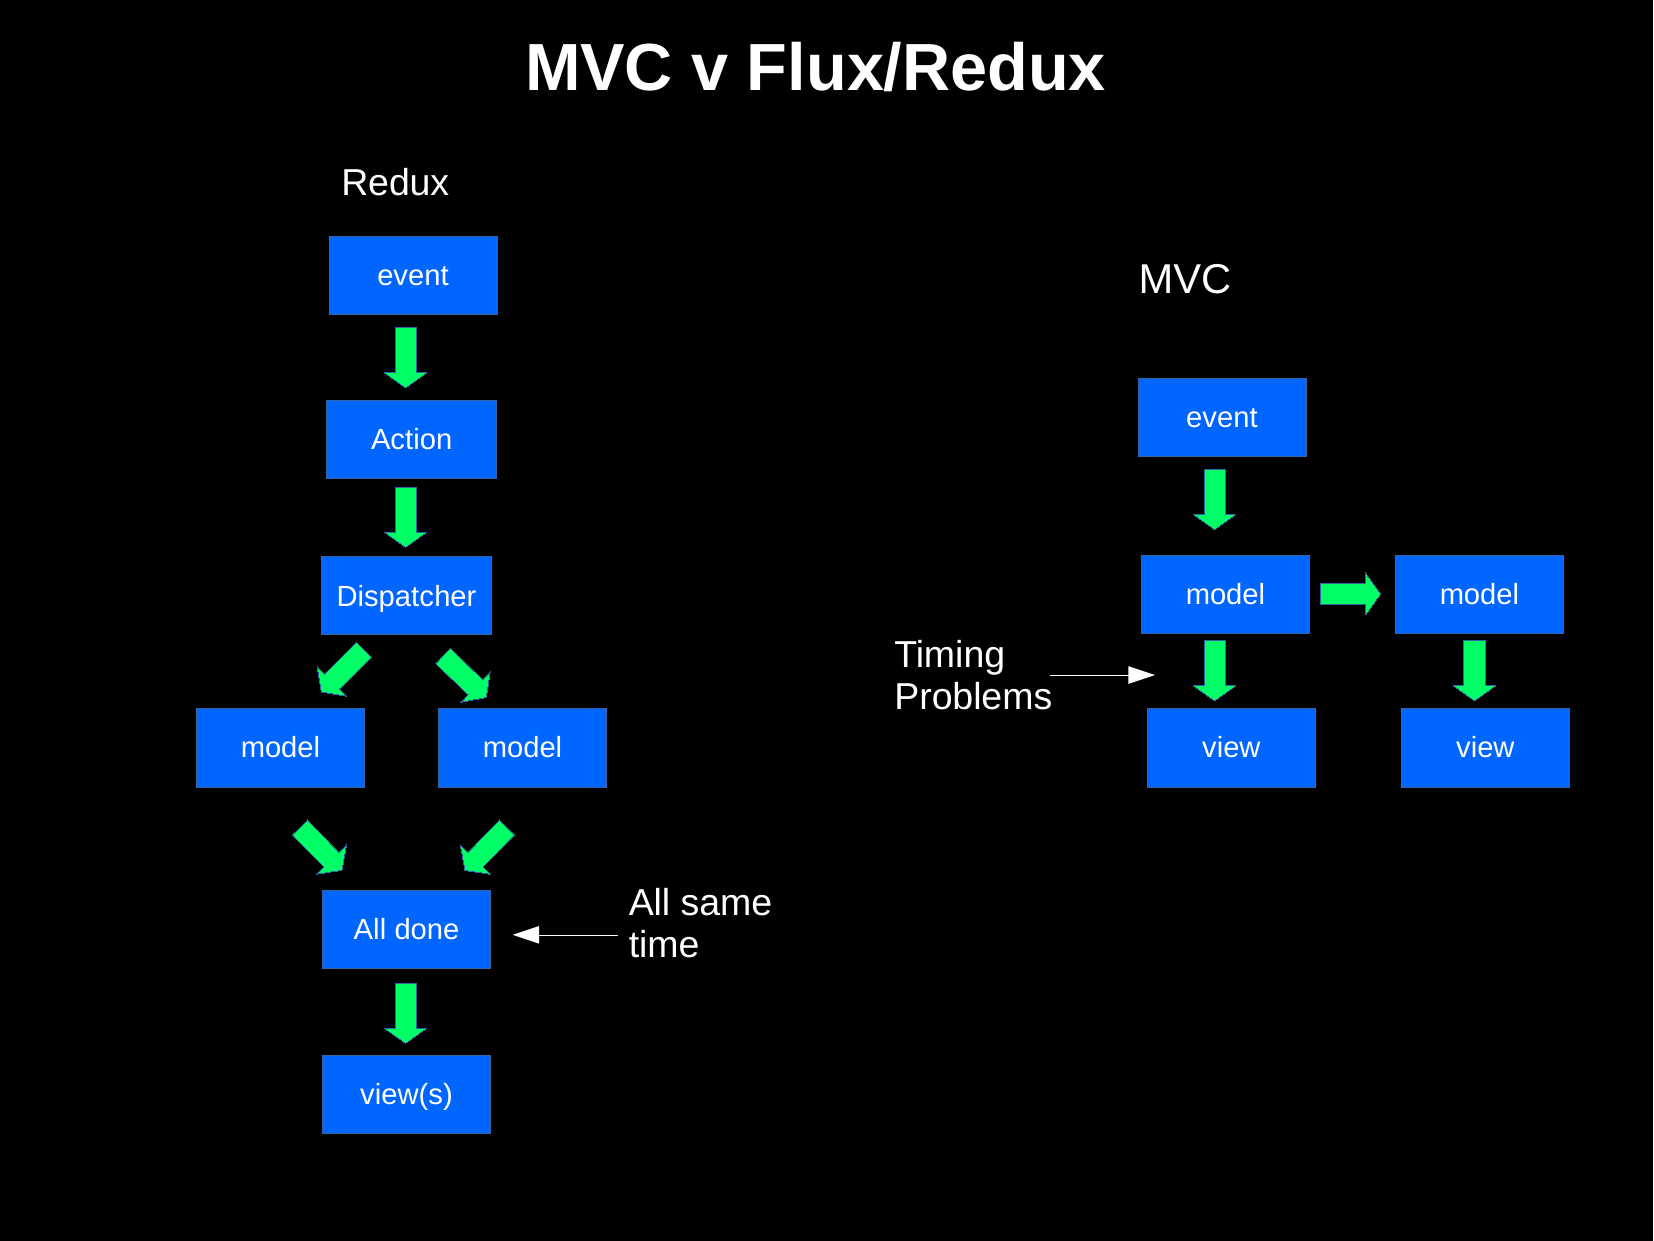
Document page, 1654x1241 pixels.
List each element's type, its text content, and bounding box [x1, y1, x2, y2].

text_box All done [322, 890, 491, 969]
text_box view [1147, 708, 1316, 788]
text_box [1193, 469, 1236, 530]
text_box event [329, 236, 498, 315]
text_box [317, 642, 372, 697]
text_box [384, 487, 427, 548]
text_box [435, 648, 491, 703]
text_box model [1141, 555, 1310, 634]
text_box model [438, 708, 607, 788]
text_box Timing Problems [894, 633, 1091, 718]
text_box model [1395, 555, 1564, 634]
text_box [1193, 640, 1236, 701]
text_box [292, 819, 347, 875]
text_box [1320, 572, 1381, 615]
text_box [460, 819, 515, 875]
text_box Action [326, 400, 497, 479]
text_box MVC v Flux/Redux [525, 30, 1156, 105]
text_box Dispatcher [321, 556, 492, 635]
text_box event [1138, 378, 1307, 457]
text_box view [1401, 708, 1570, 788]
text_box [384, 983, 427, 1044]
text_box [384, 327, 427, 388]
text_box Redux [341, 161, 496, 208]
text_box MVC [1138, 256, 1276, 350]
text_box model [196, 708, 365, 788]
text_box view(s) [322, 1055, 491, 1134]
text_box [1453, 640, 1496, 701]
text_box All same time [628, 881, 826, 966]
